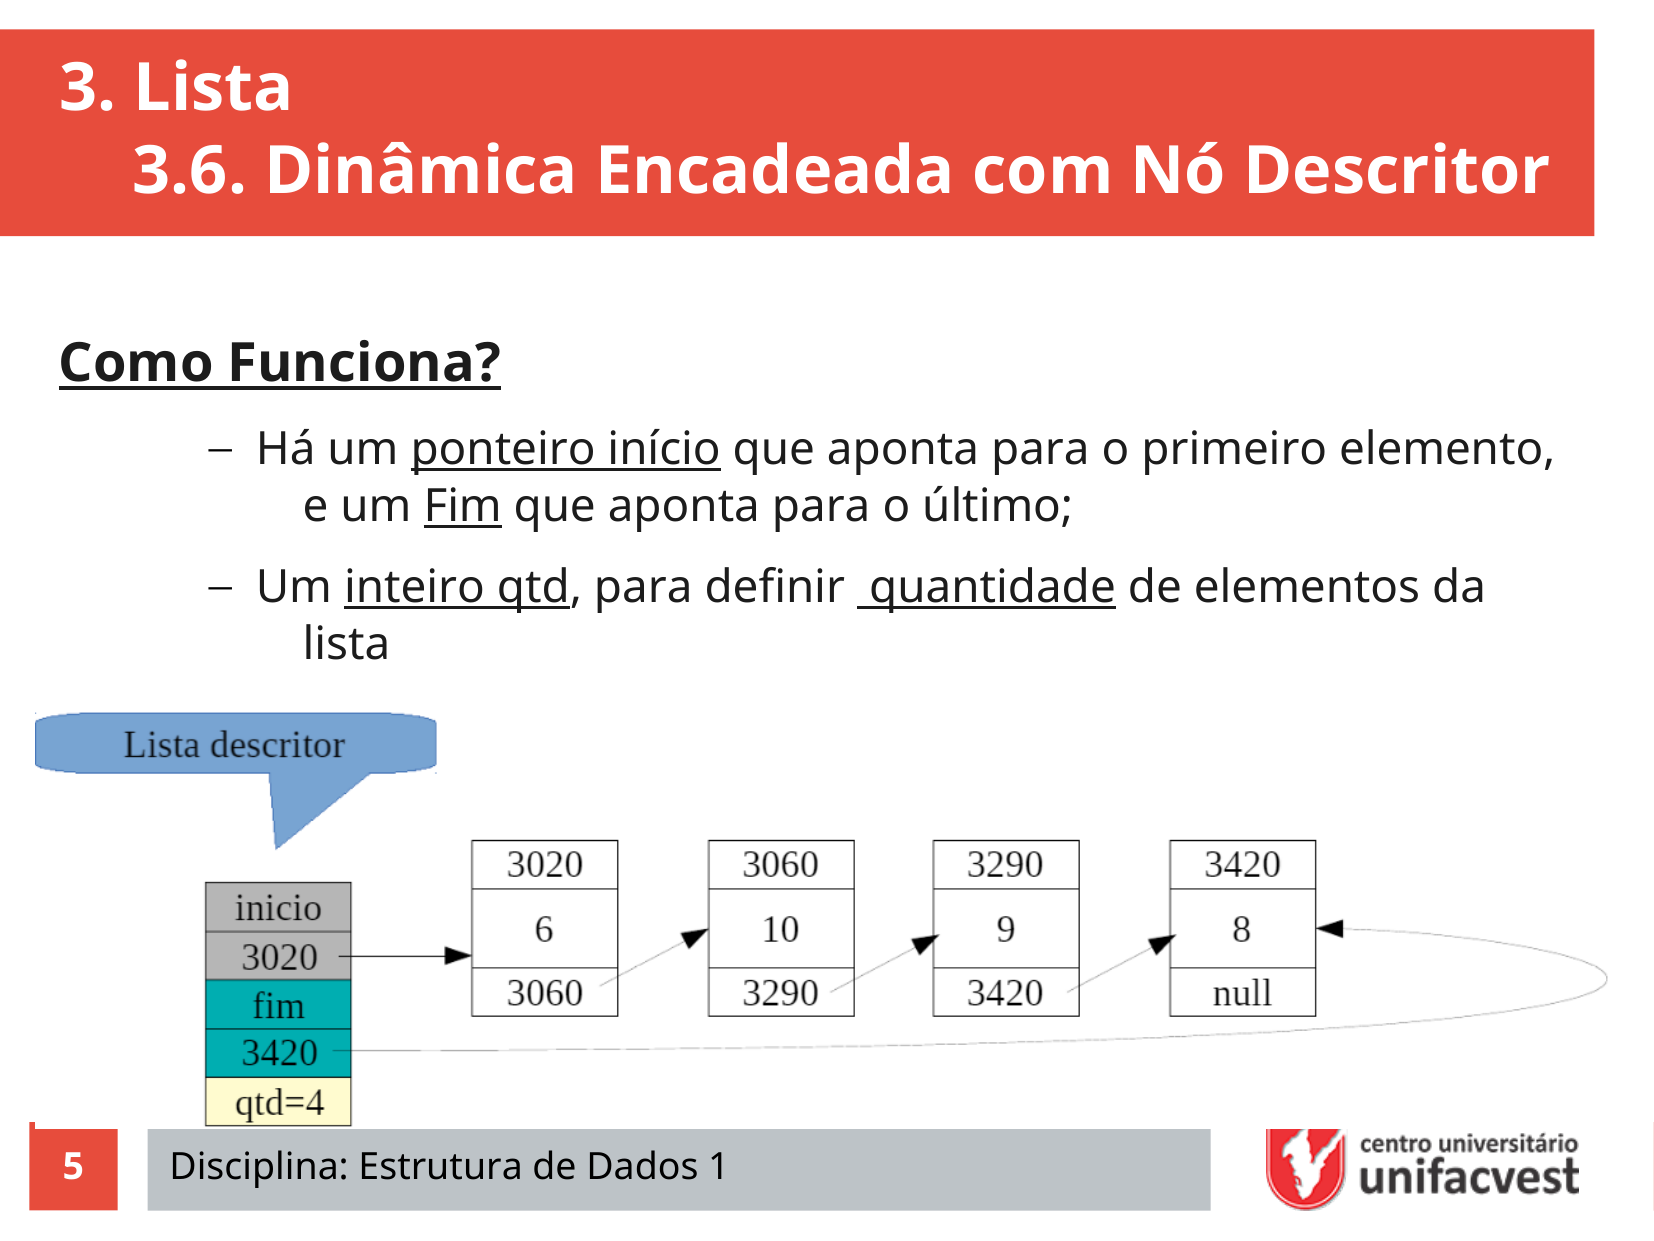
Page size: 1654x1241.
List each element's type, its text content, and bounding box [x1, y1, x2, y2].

picture [35, 700, 1619, 1211]
title 3. Lista 3.6. Dinâmica Encadeada com Nó Descritor [59, 59, 1595, 207]
text_box [1238, 1120, 1654, 1212]
list Como Funciona? Há um ponteiro início que aponta para o primeiro elemento, e um Fim que aponta para o último; Um inteiro qtd, para definir quantidade de elementos da lista Elementos possuem sucessor (o último é null) [59, 324, 1566, 700]
text_box Disciplina: Estrutura de Dados 1 [154, 1132, 1205, 1196]
